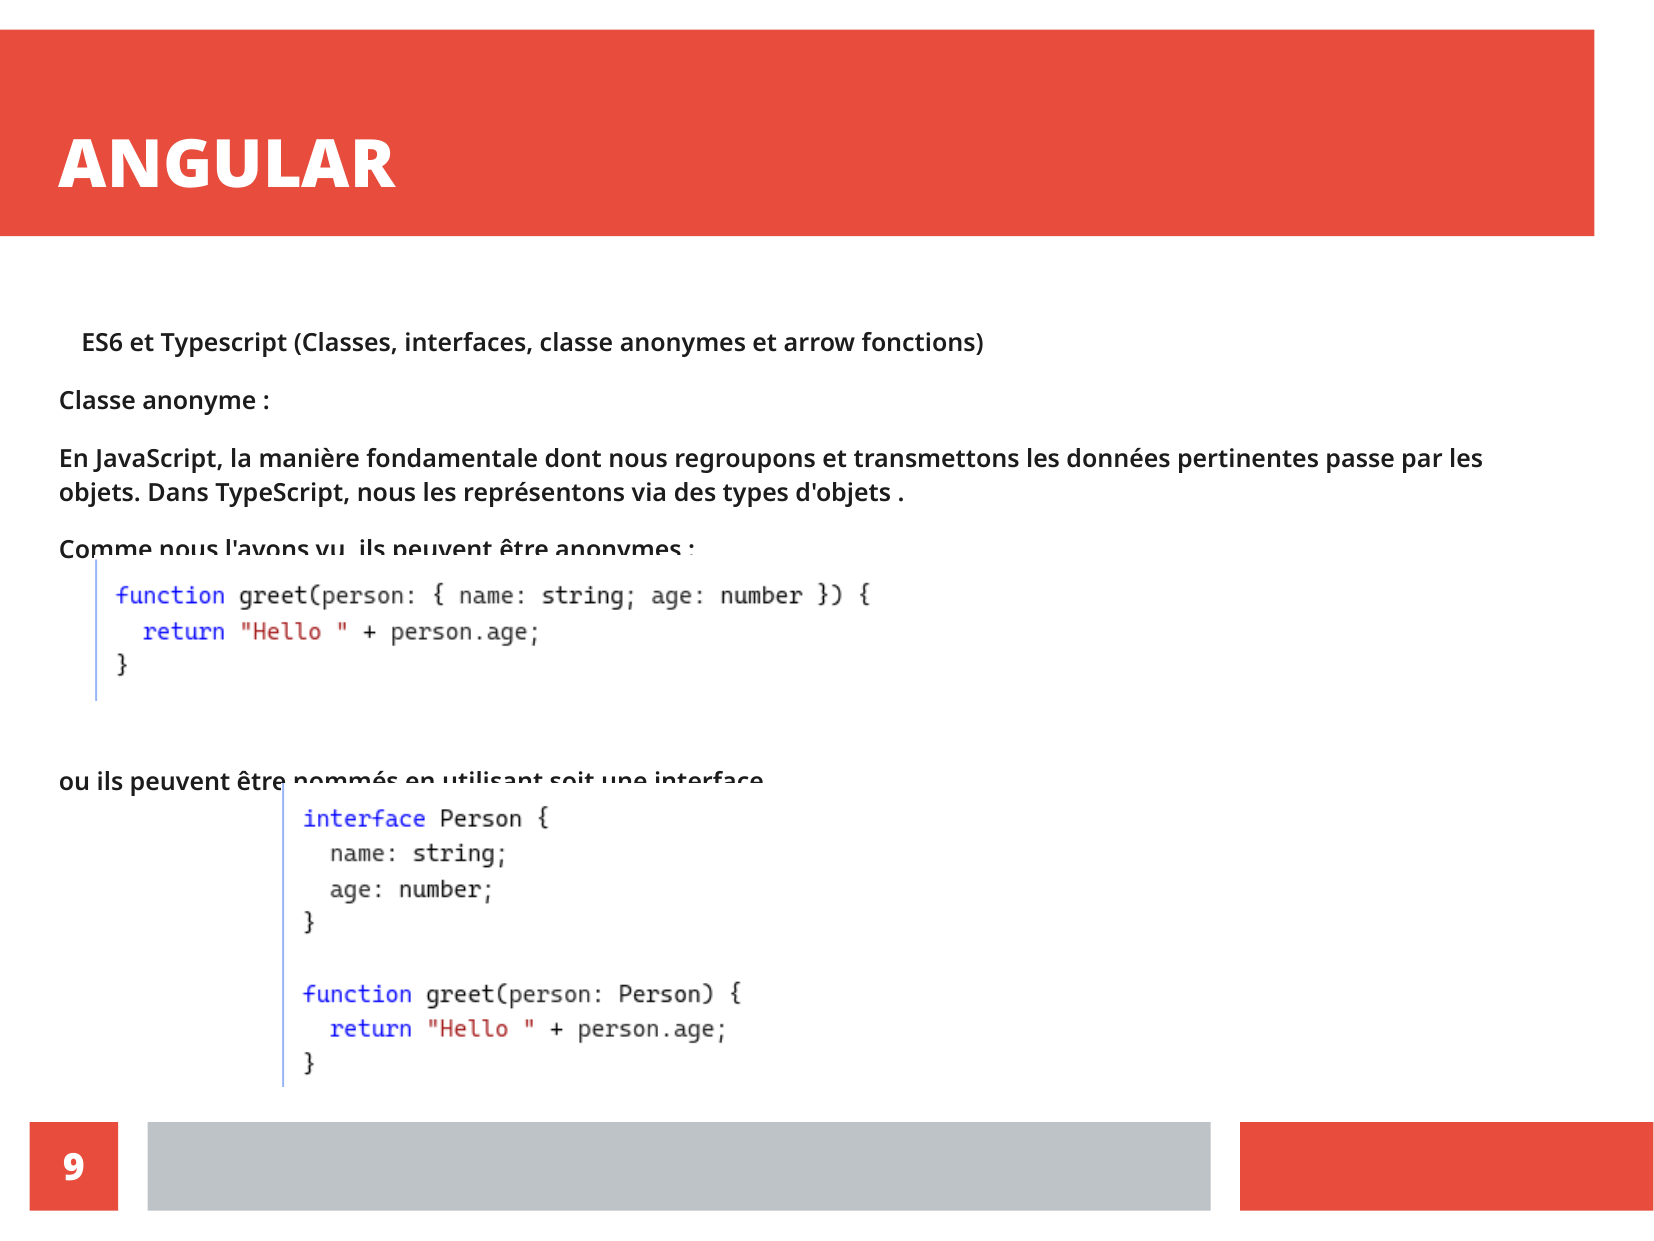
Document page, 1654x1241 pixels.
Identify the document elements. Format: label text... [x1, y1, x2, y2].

picture [94, 555, 995, 701]
picture [281, 783, 1182, 1087]
title ANGULAR [59, 59, 1595, 207]
list ES6 et Typescript (Classes, interfaces, classe anonymes et arrow fonctions) Classe anonyme : En JavaScript, la manière fondamentale dont nous regroupons et transmettons les données pertinentes passe par les objets. Dans TypeScript, nous les représentons via des types d'objets . Comme nous l'avons vu, ils peuvent être anonymes : ou ils peuvent être nommés en utilisant soit une interface. [59, 324, 1565, 1093]
